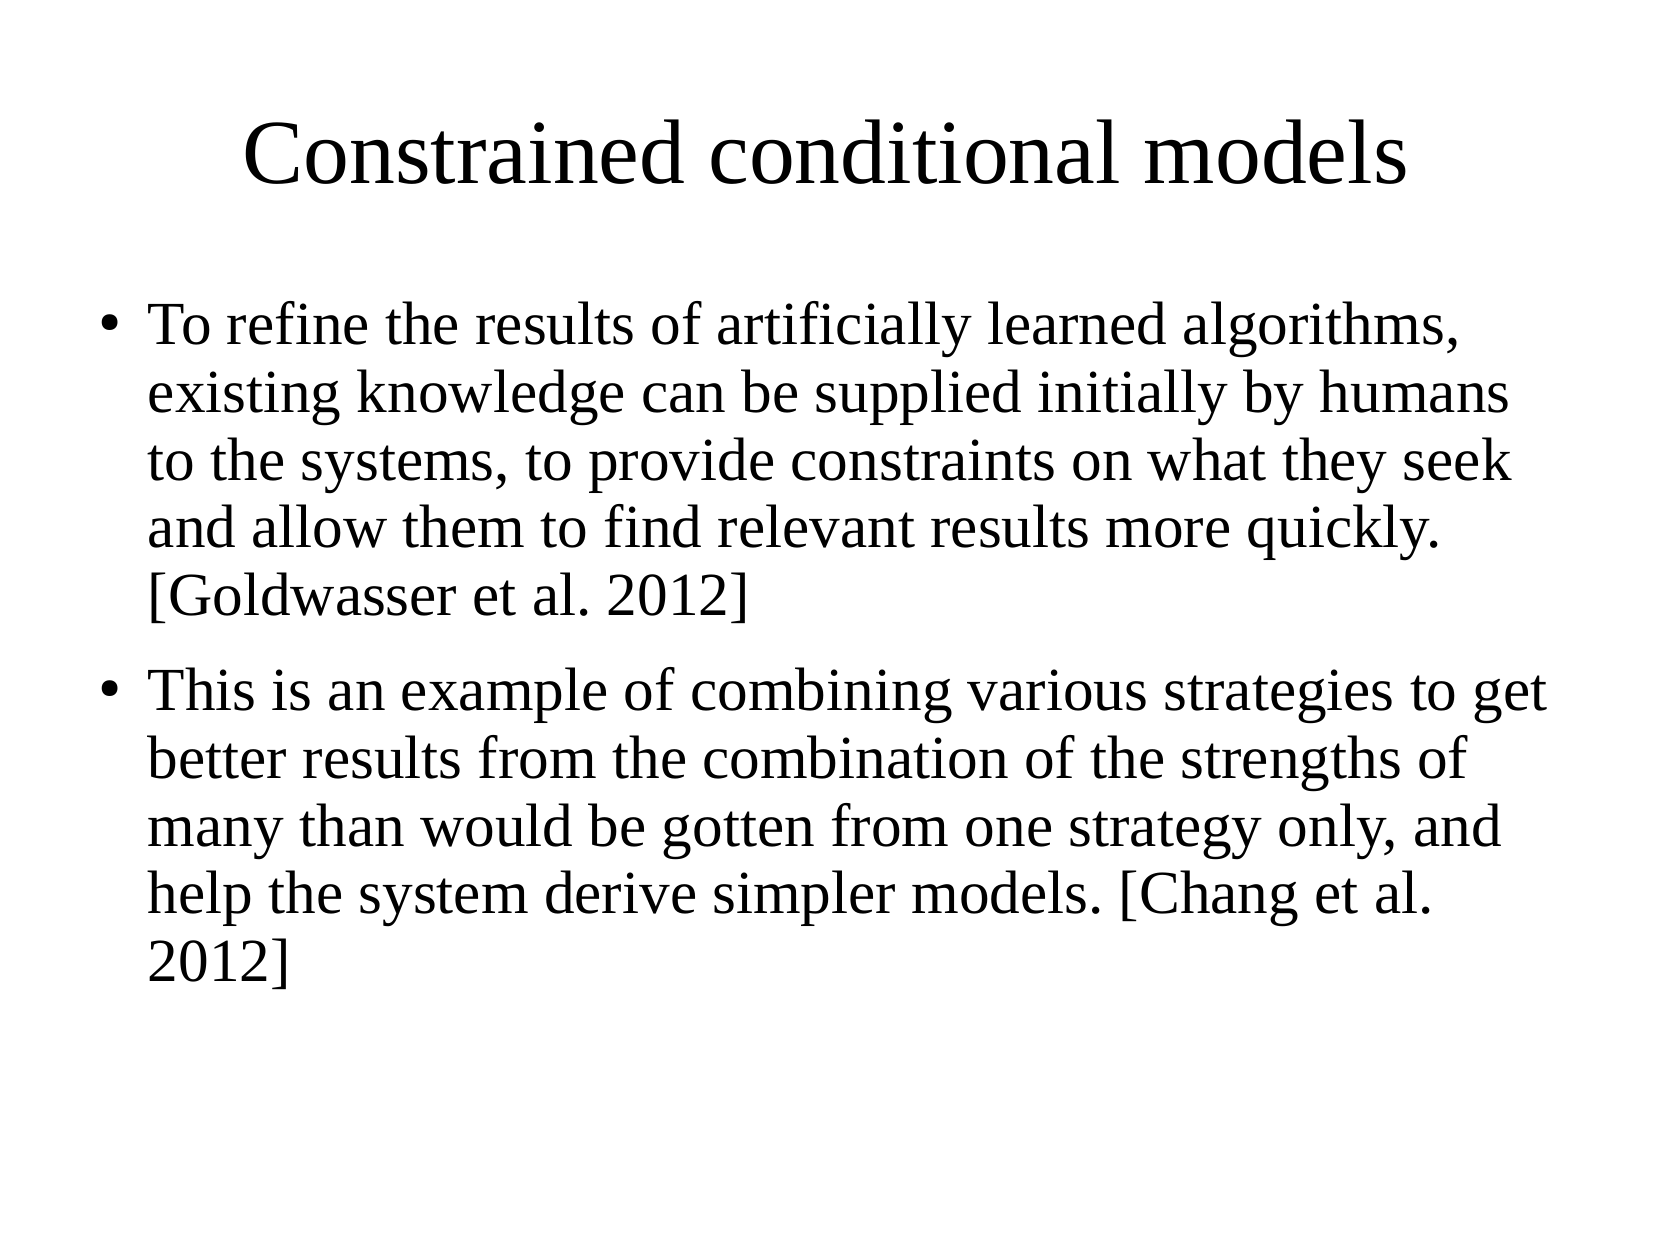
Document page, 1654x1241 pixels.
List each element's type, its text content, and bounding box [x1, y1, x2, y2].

list To refine the results of artificially learned algorithms, existing knowledge can be supplied initially by humans to the systems, to provide constraints on what they seek and allow them to find relevant results more quickly. [Goldwasser et al. 2012] This is an example of combining various strategies to get better results from the combination of the strengths of many than would be gotten from one strategy only, and help the system derive simpler models. [Chang et al. 2012] [82, 290, 1571, 1010]
title Constrained conditional models [82, 49, 1571, 257]
